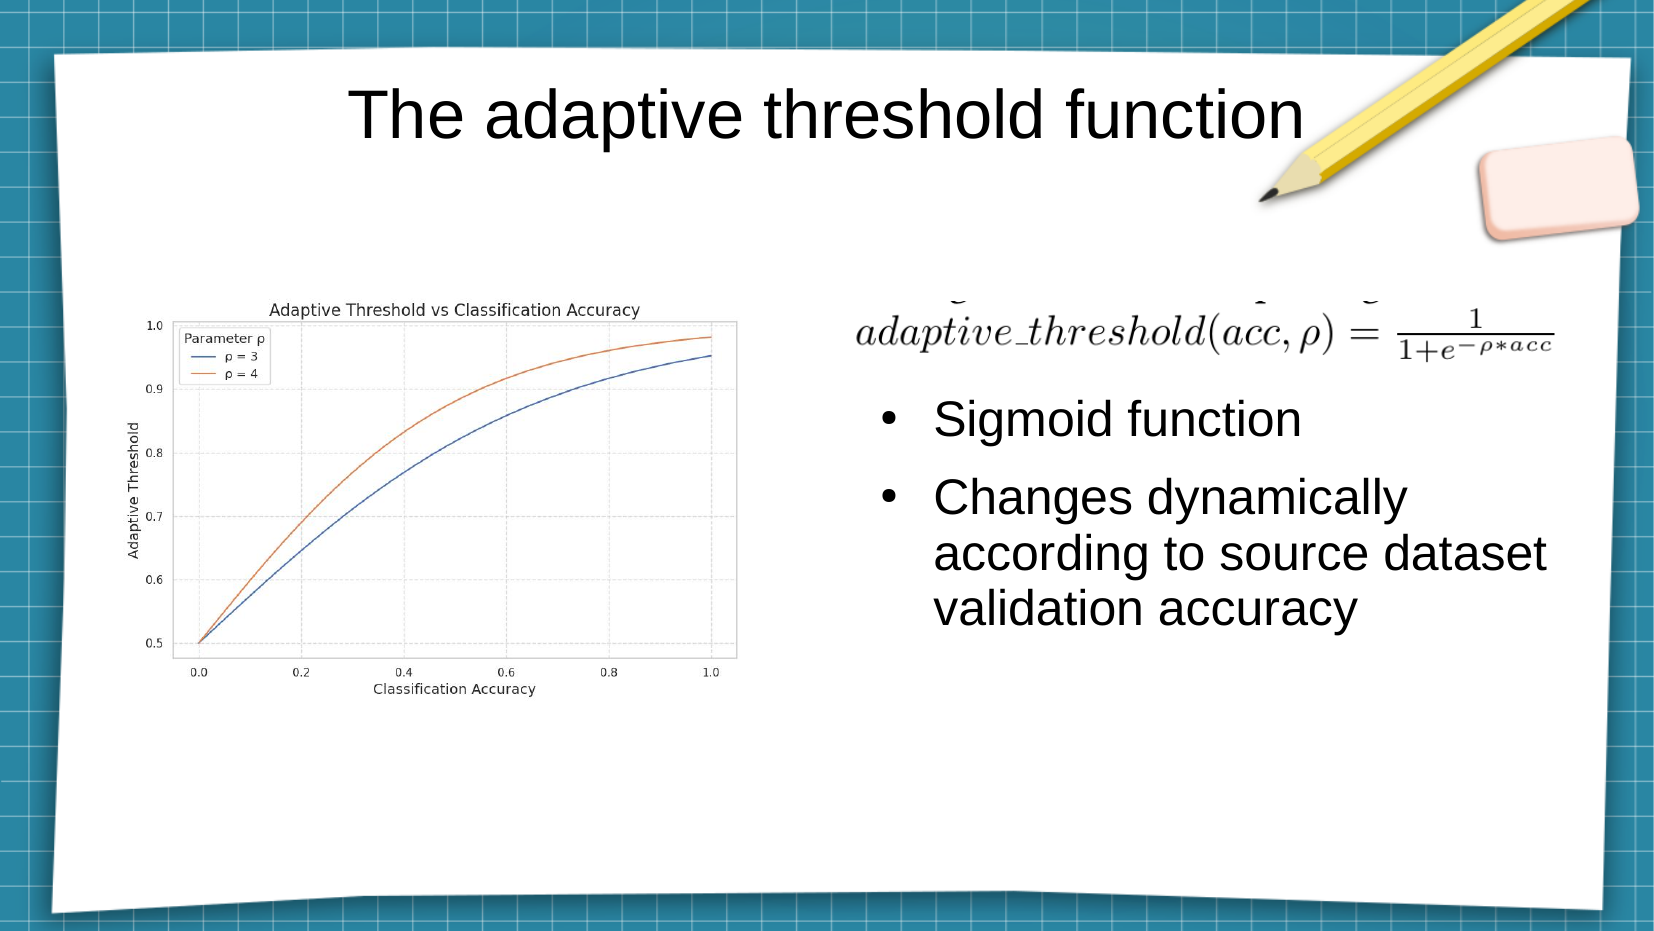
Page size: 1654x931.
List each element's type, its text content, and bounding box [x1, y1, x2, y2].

list Sigmoid function Changes dynamically according to source dataset validation accuracy [862, 391, 1576, 751]
title The adaptive threshold function [82, 37, 1571, 193]
picture [0, 0, 1654, 931]
